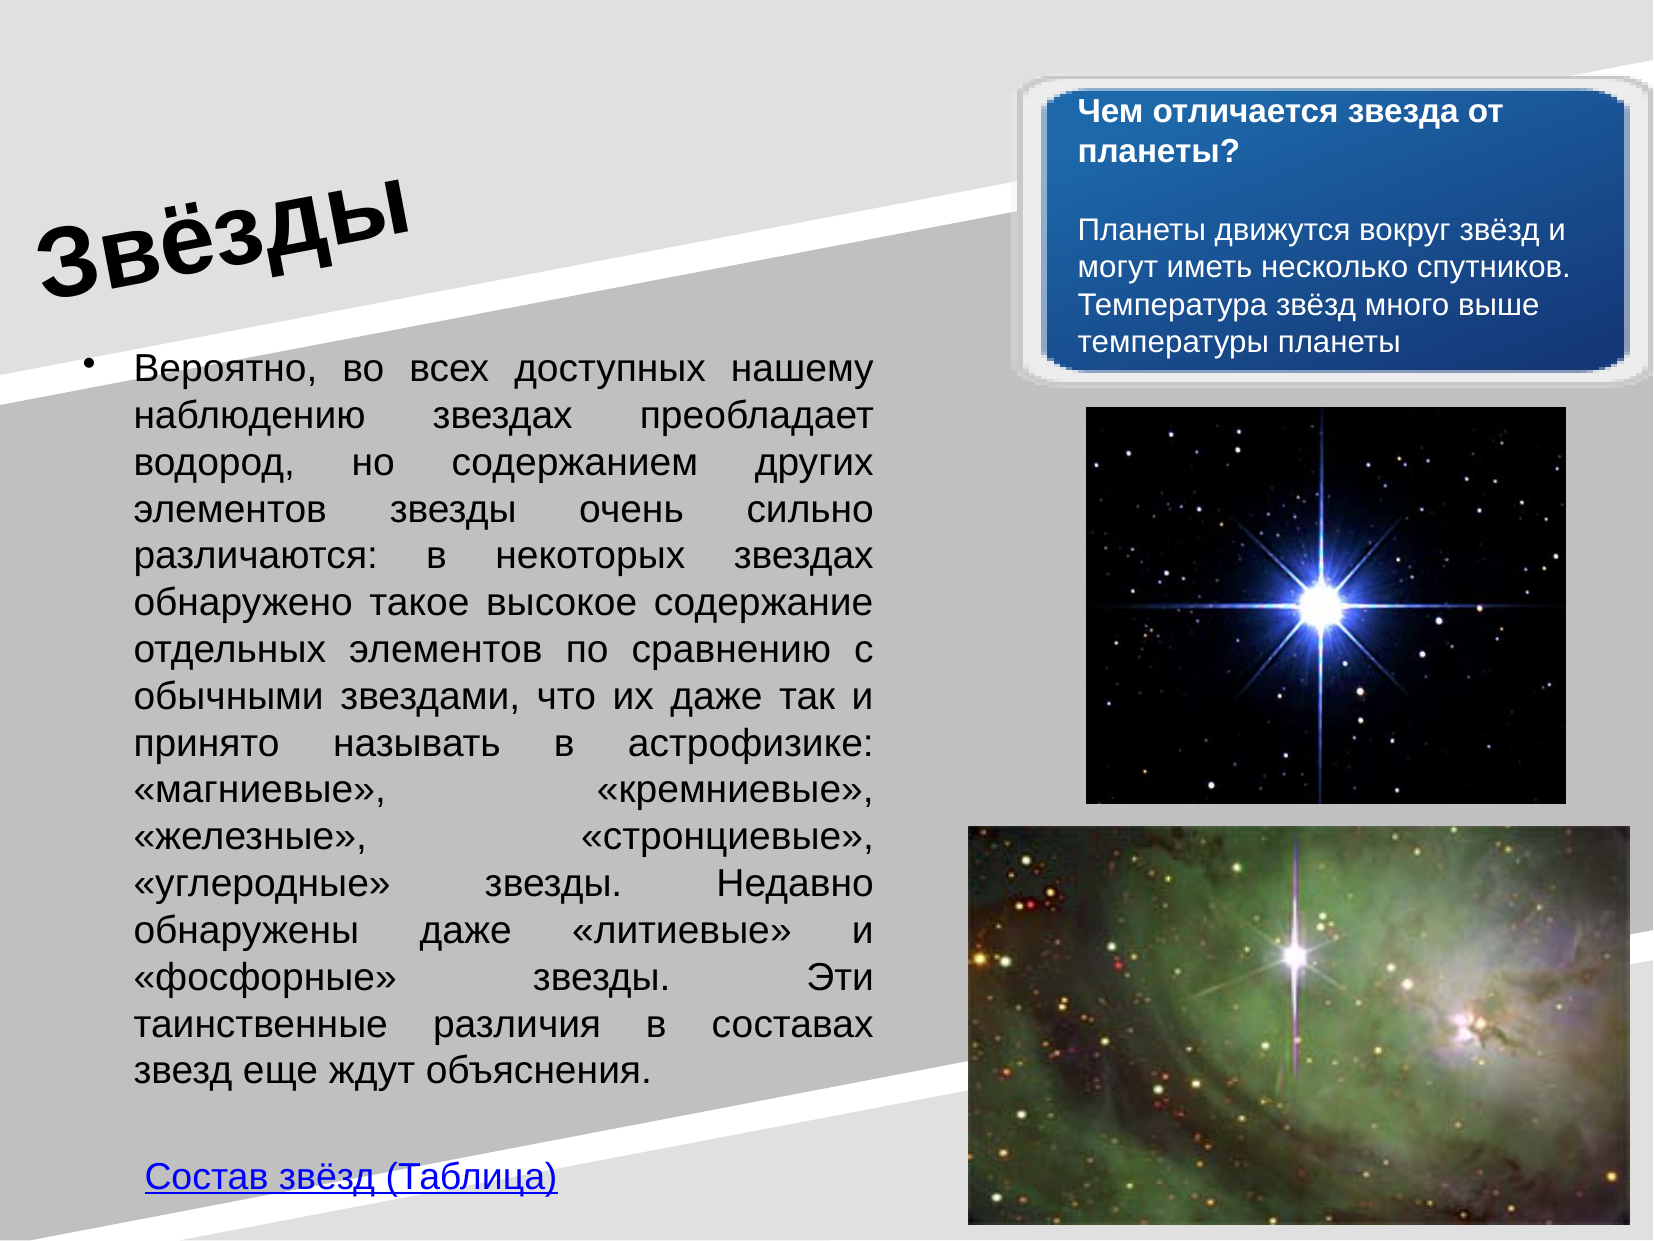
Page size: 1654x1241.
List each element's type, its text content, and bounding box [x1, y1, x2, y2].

text_box Чем отличается звезда от планеты? Планеты движутся вокруг звёзд и могут иметь несколько спутников. Температура звёзд много выше температуры планеты [1062, 81, 1607, 367]
text_box Состав звёзд (Таблица) [129, 1144, 735, 1205]
picture [968, 826, 1630, 1226]
picture [956, 47, 1654, 804]
text_box Вероятно, во всех доступных нашему наблюдению звездах преобладает водород, но содержанием других элементов звезды очень сильно различаются: в некоторых звездах обнаружено такое высокое содержание отдельных элементов по сравнению с обычными звездами, что их даже так и принято называть в астрофизике: «магниевые», «кремниевые», «железные», «стронциевые», «углеродные» звезды. Недавно обнаружены даже «литиевые» и «фосфорные» звезды. Эти таинственные различия в составах звезд еще ждут объяснения. [82, 342, 874, 1099]
text_box Звёзды [25, 0, 1509, 322]
